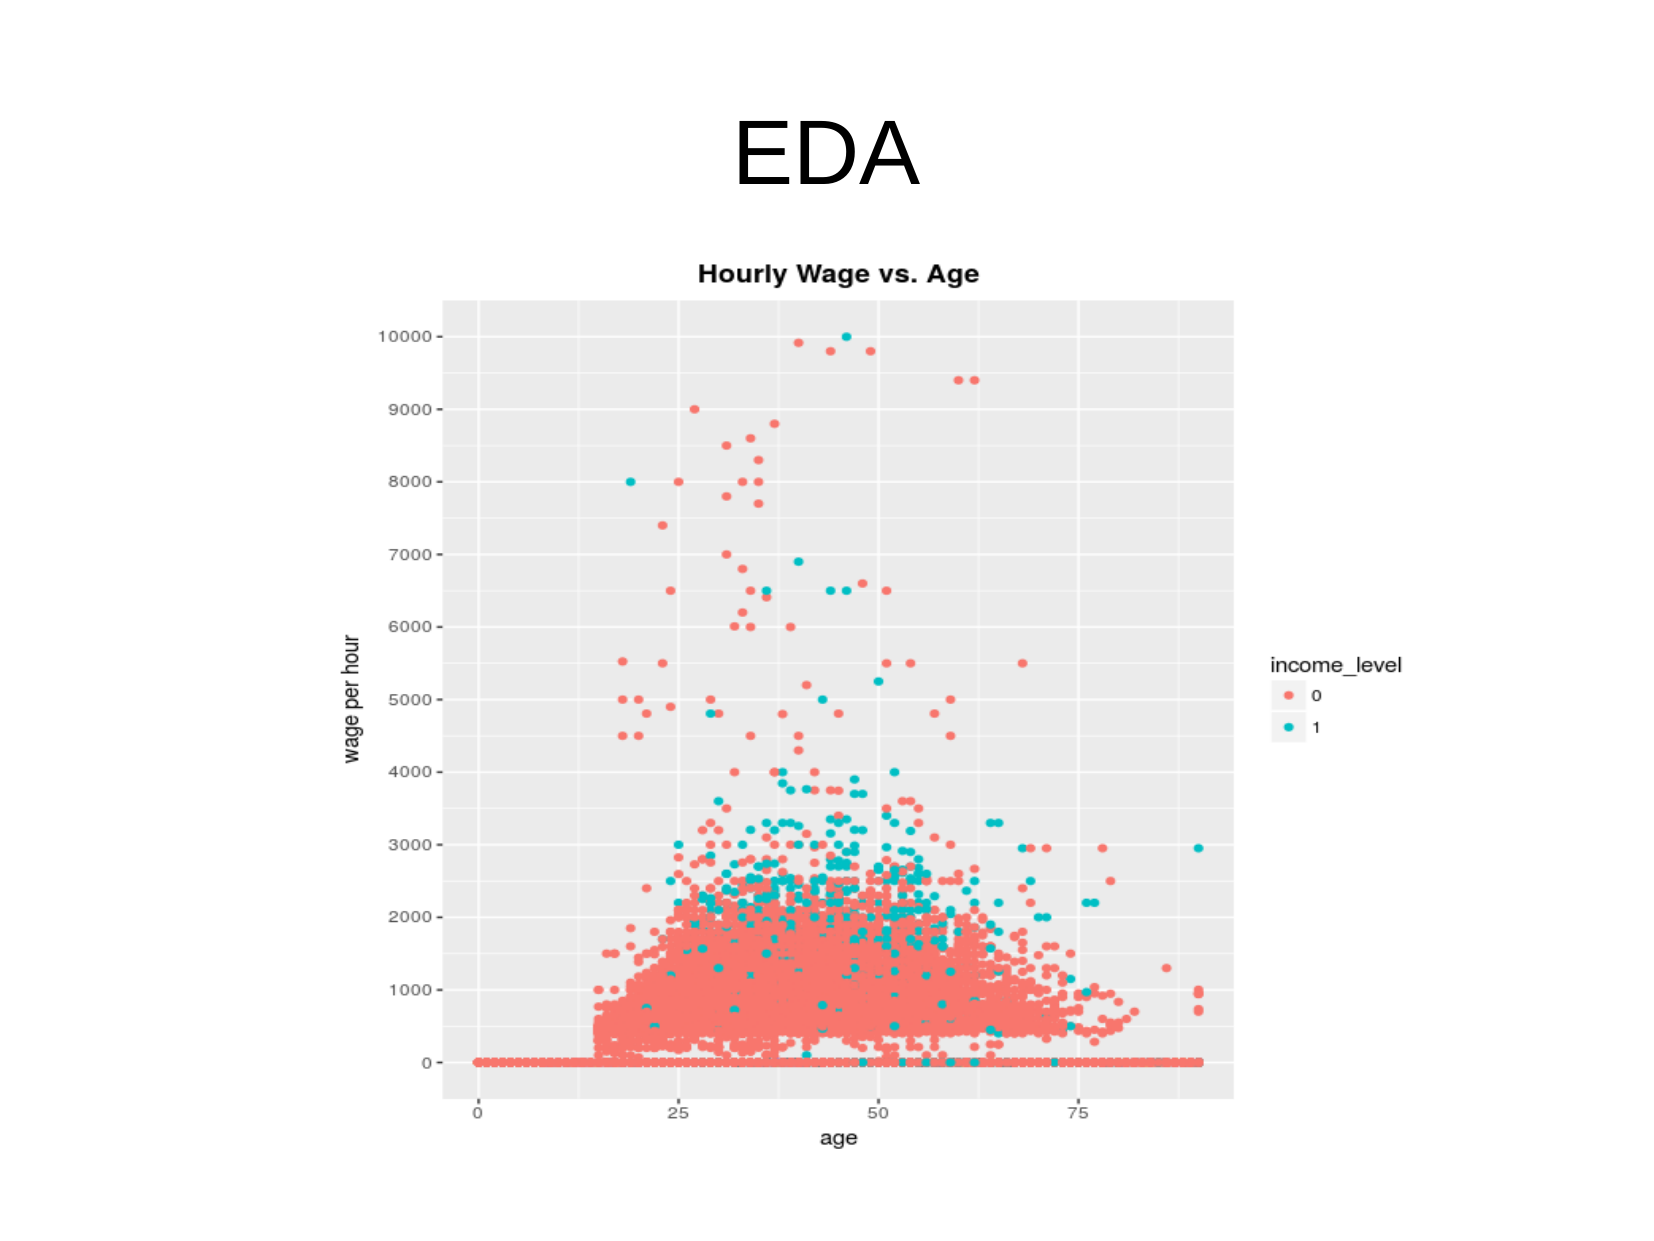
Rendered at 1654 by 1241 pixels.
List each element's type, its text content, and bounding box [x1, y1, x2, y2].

title EDA [82, 49, 1571, 257]
picture [330, 255, 1426, 1160]
